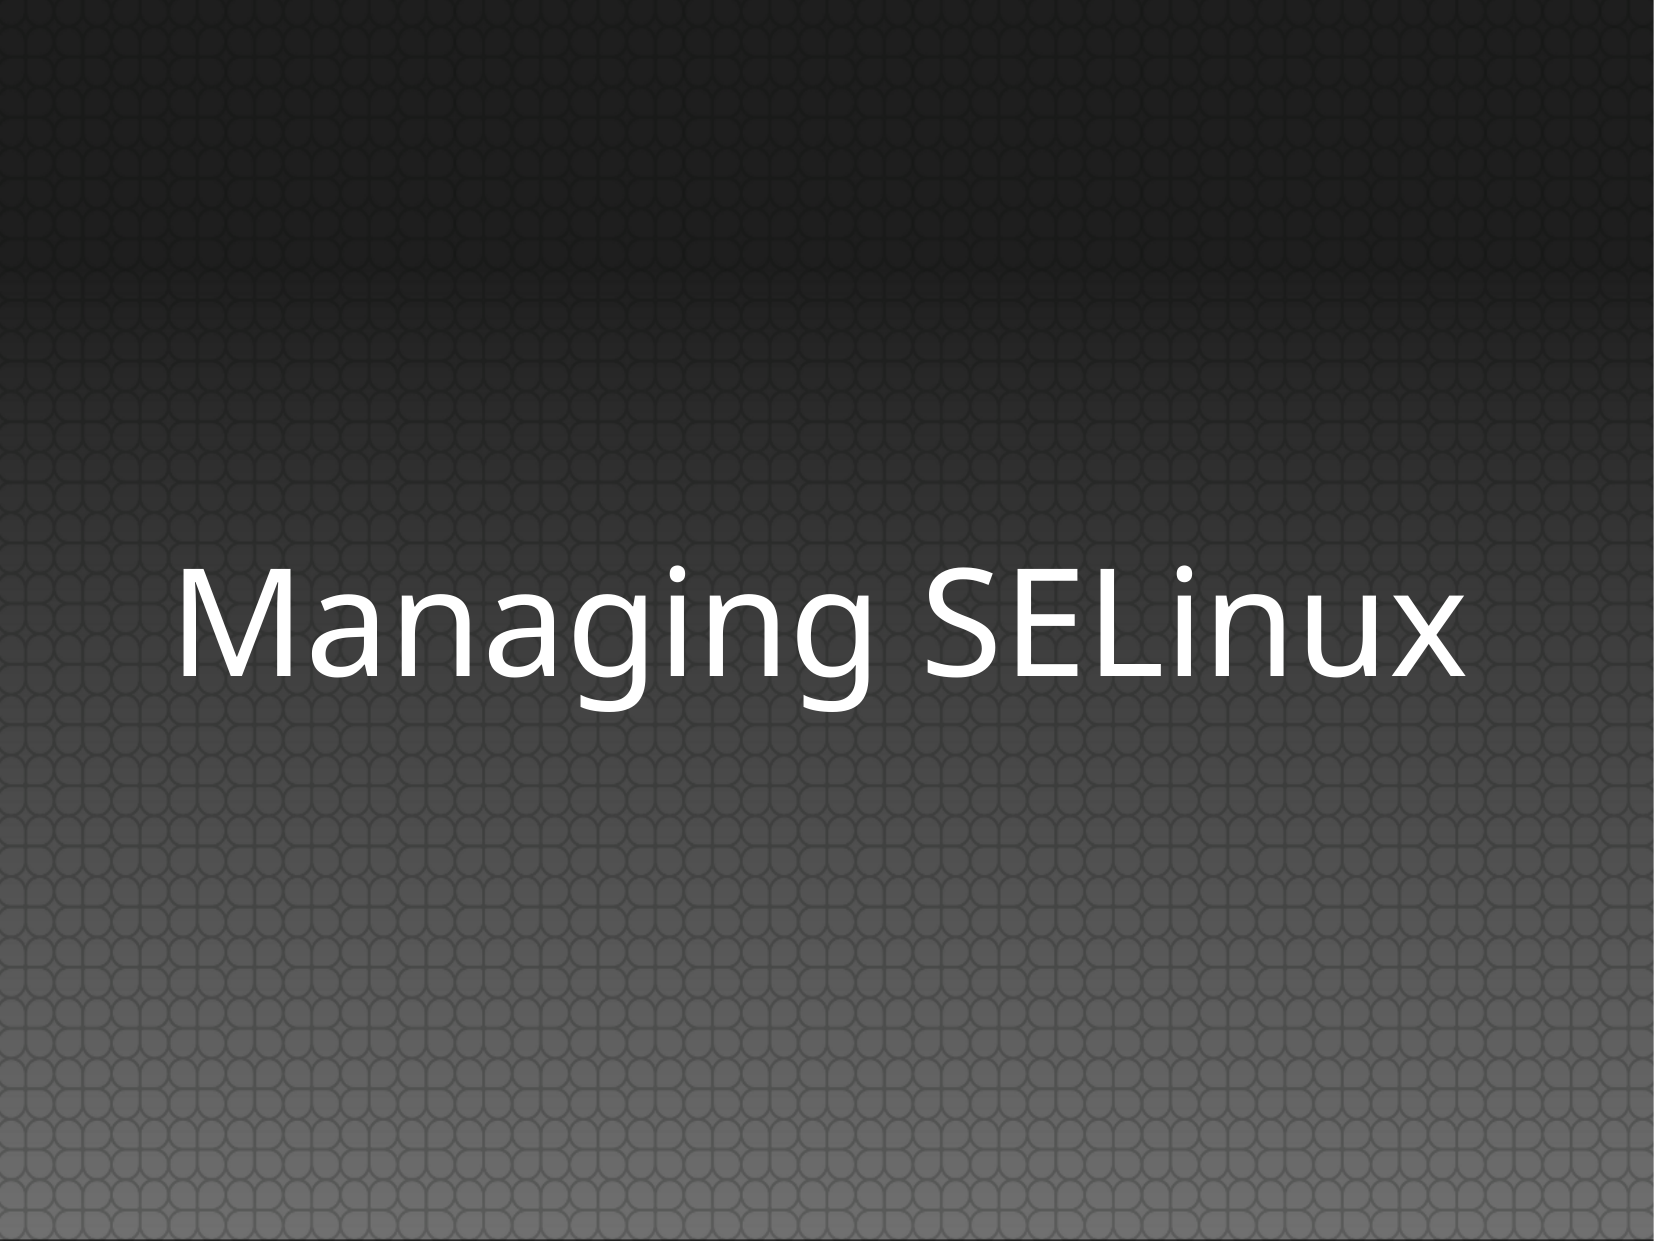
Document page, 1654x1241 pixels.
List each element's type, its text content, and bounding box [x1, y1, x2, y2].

title Managing SELinux [75, 525, 1564, 713]
picture [0, 0, 1654, 1241]
